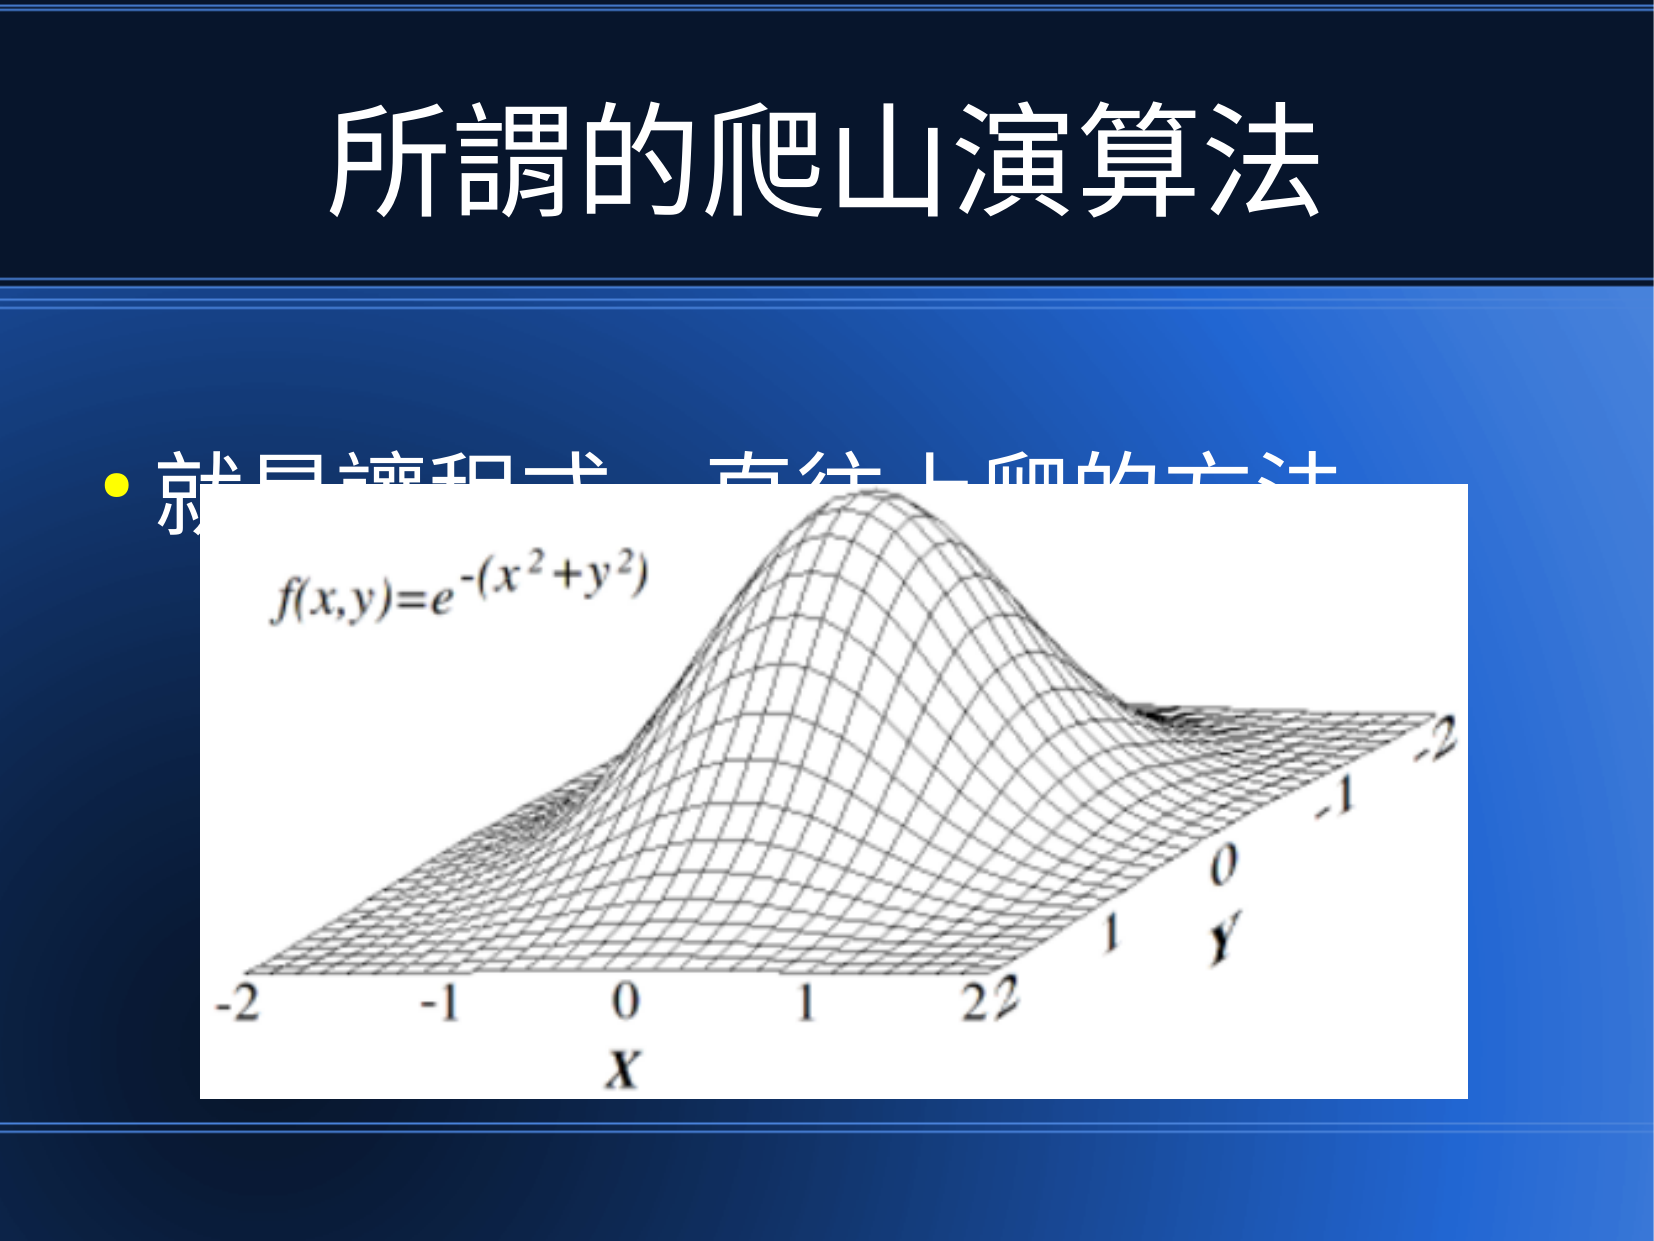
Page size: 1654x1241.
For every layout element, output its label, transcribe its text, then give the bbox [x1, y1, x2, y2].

picture [200, 484, 1468, 1099]
title 所謂的爬山演算法 [82, 49, 1571, 257]
list 就是讓程式一直往上爬的方法 [82, 355, 1571, 1241]
picture [0, 0, 1654, 1241]
